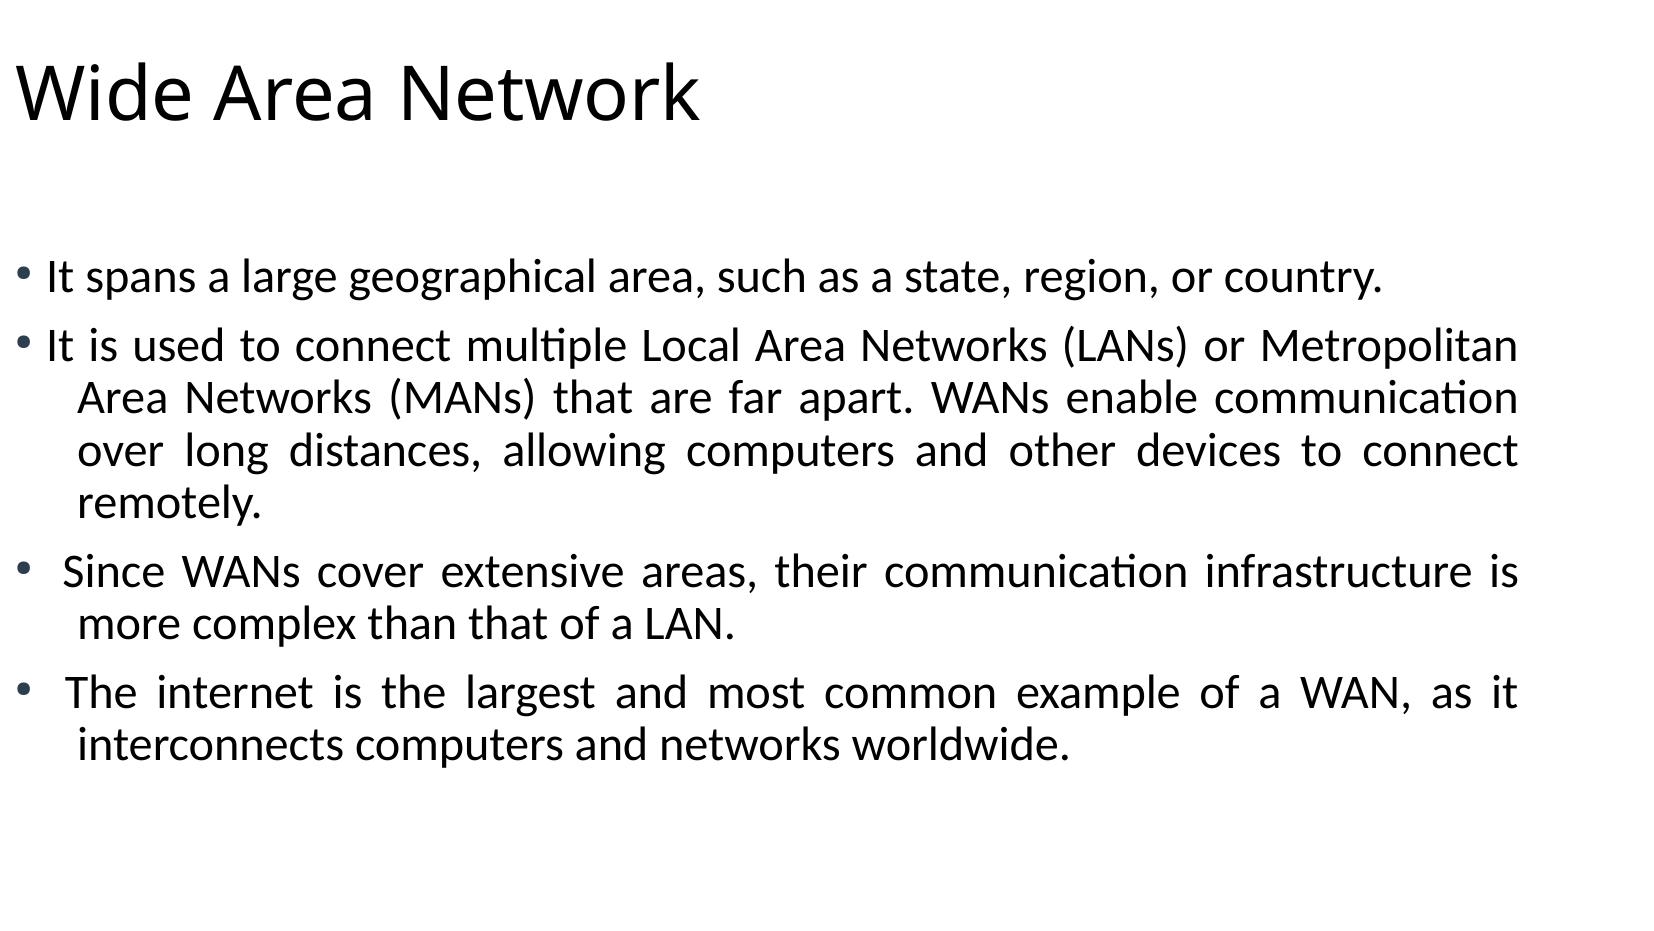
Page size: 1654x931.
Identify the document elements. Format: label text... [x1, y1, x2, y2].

list It spans a large geographical area, such as a state, region, or country. It is used to connect multiple Local Area Networks (LANs) or Metropolitan Area Networks (MANs) that are far apart. WANs enable communication over long distances, allowing computers and other devices to connect remotely. Since WANs cover extensive areas, their communication infrastructure is more complex than that of a LAN. The internet is the largest and most common example of a WAN, as it interconnects computers and networks worldwide. [0, 243, 1536, 864]
title Wide Area Network [0, 36, 1536, 155]
